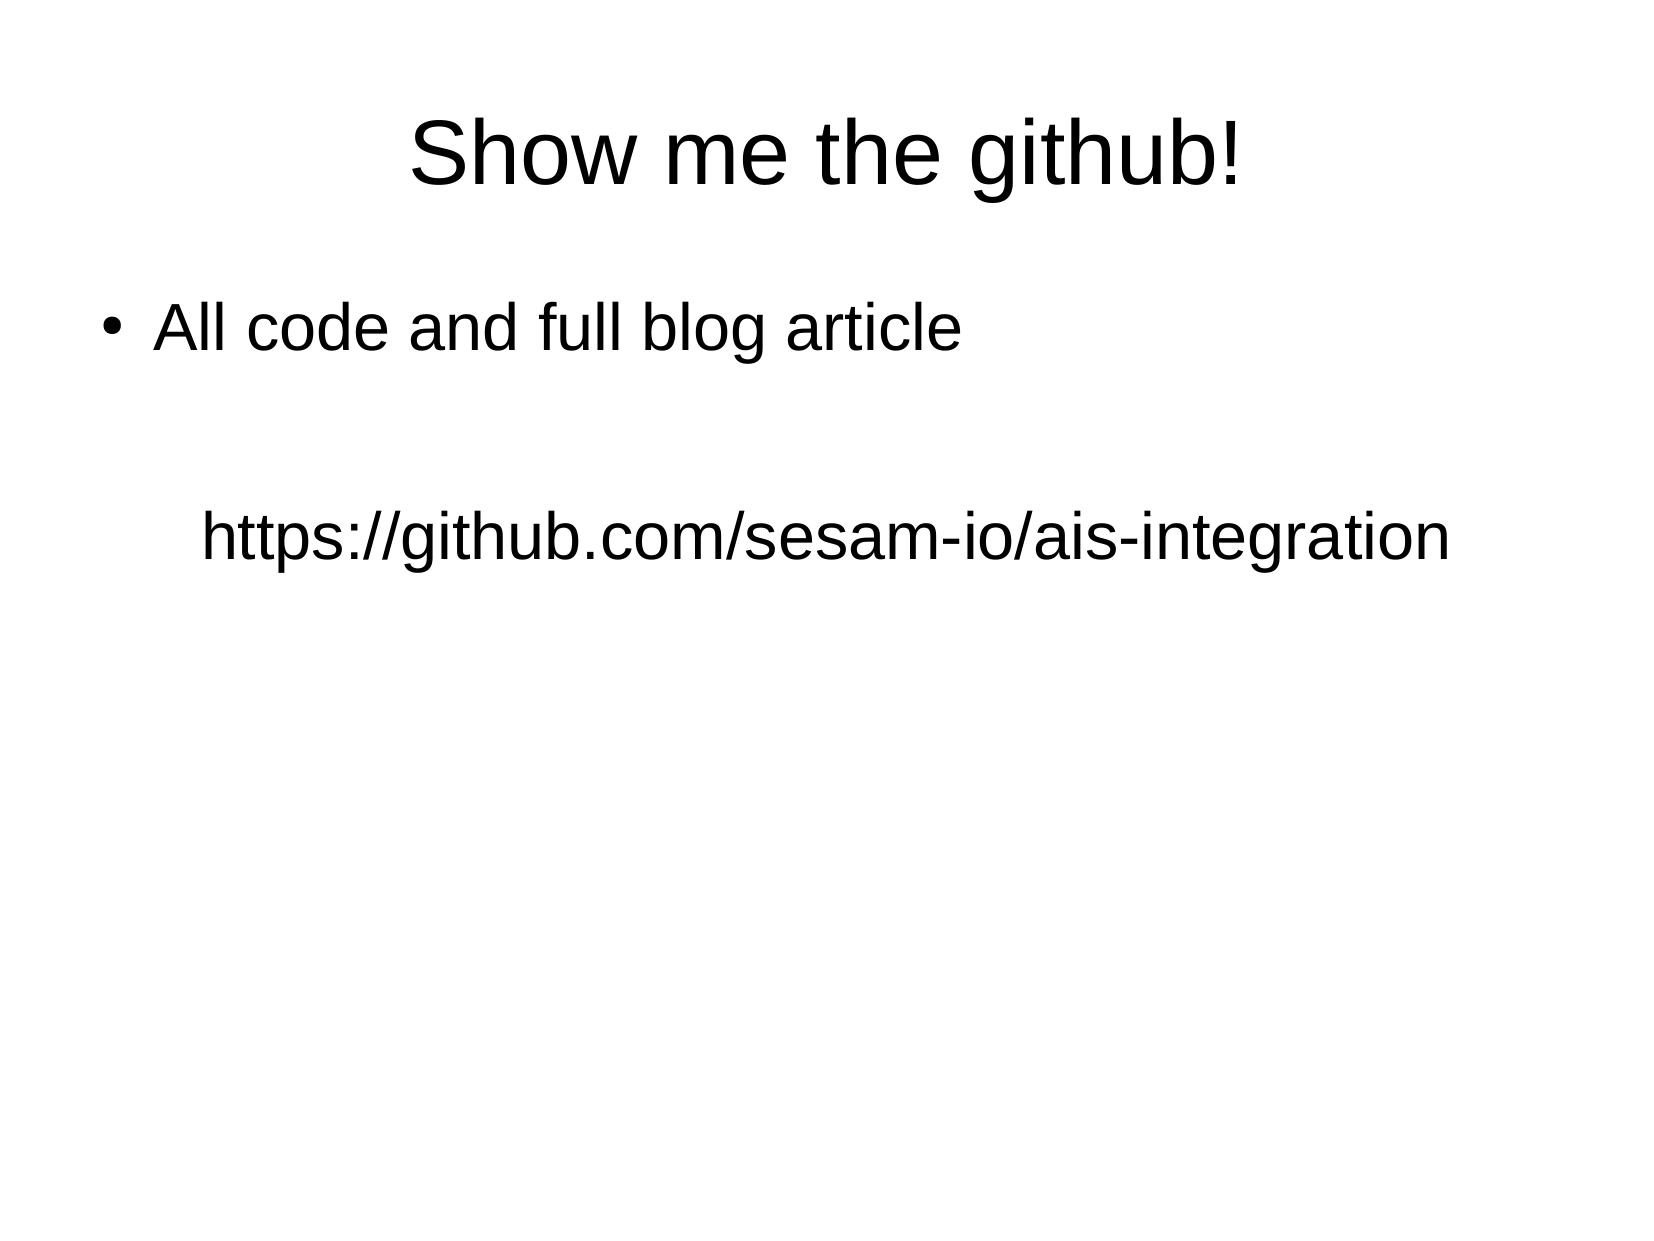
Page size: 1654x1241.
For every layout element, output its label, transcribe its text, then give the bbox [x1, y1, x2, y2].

list All code and full blog article https://github.com/sesam-io/ais-integration [82, 290, 1571, 1010]
title Show me the github! [82, 49, 1571, 257]
